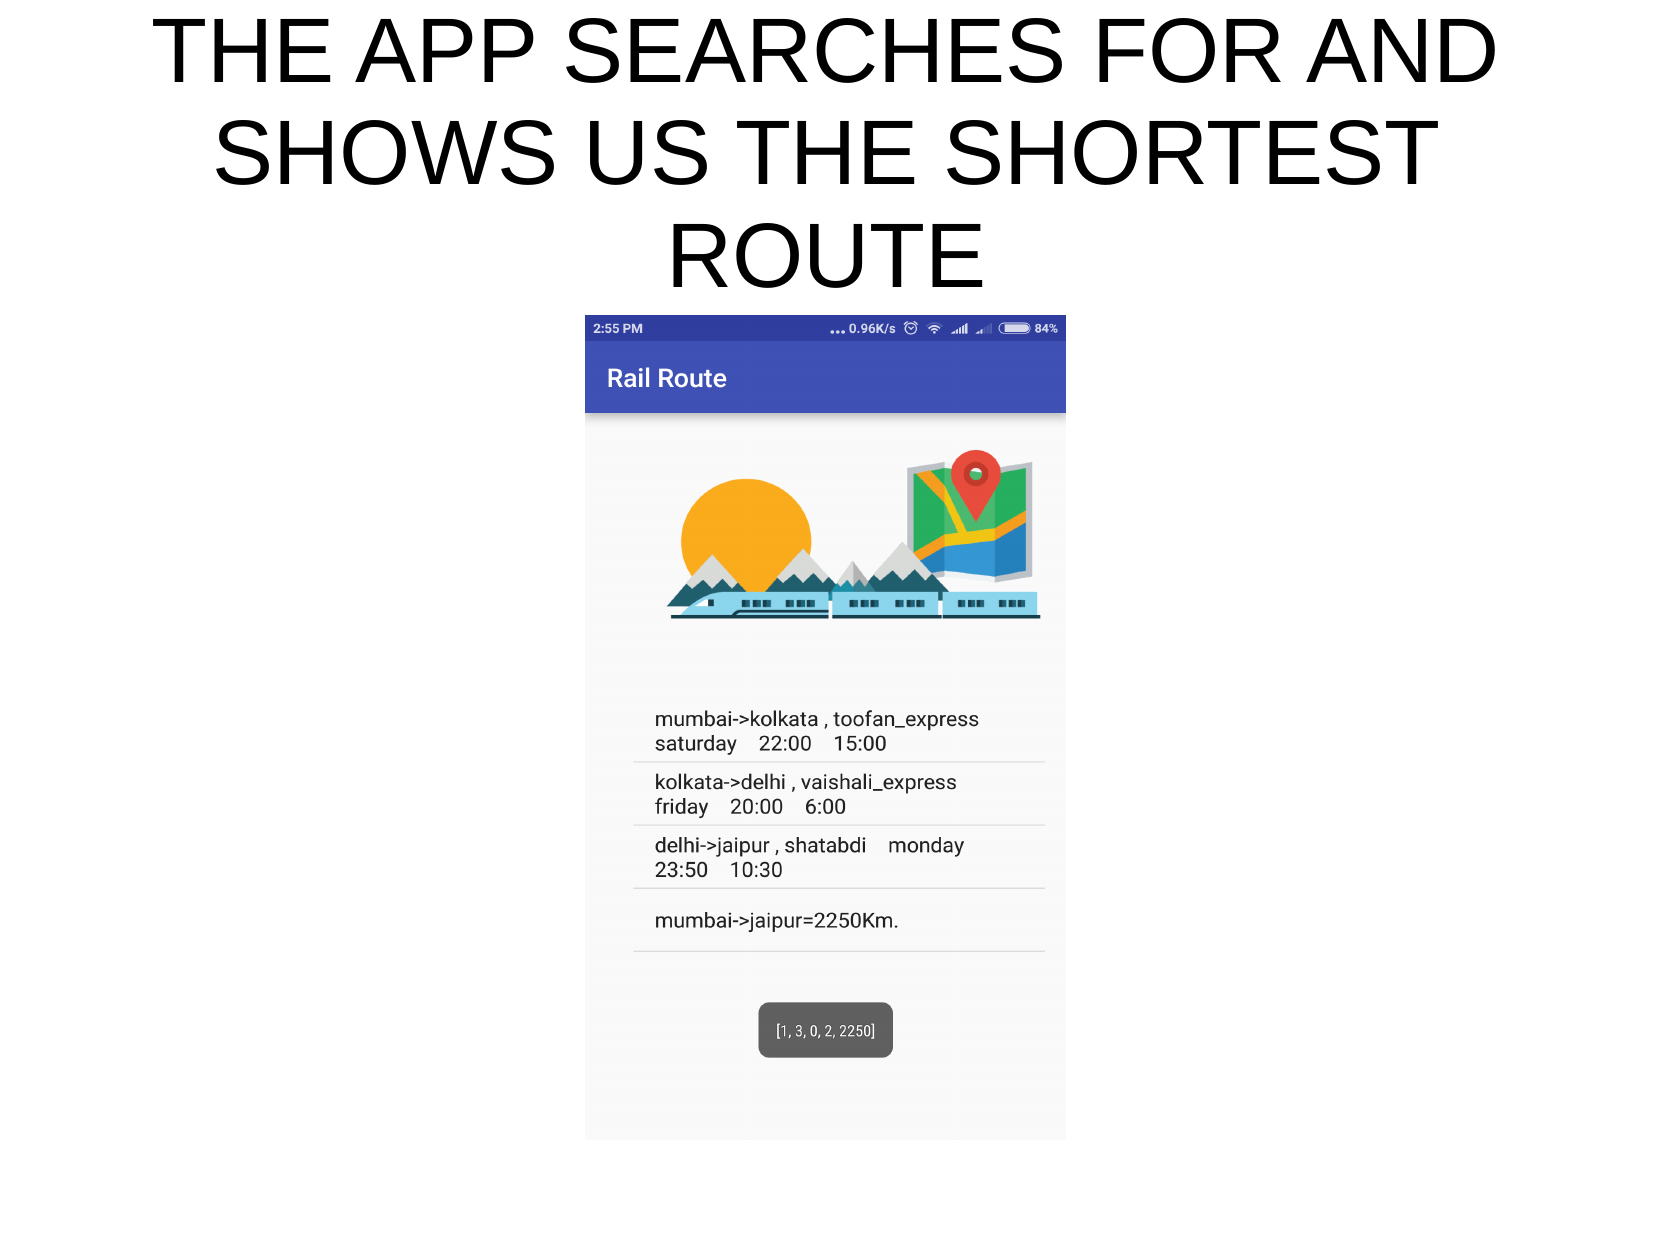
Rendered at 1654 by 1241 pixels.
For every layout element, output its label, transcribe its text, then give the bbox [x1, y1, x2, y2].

title THE APP SEARCHES FOR AND SHOWS US THE SHORTEST ROUTE [82, 0, 1571, 308]
picture [585, 315, 1066, 1141]
